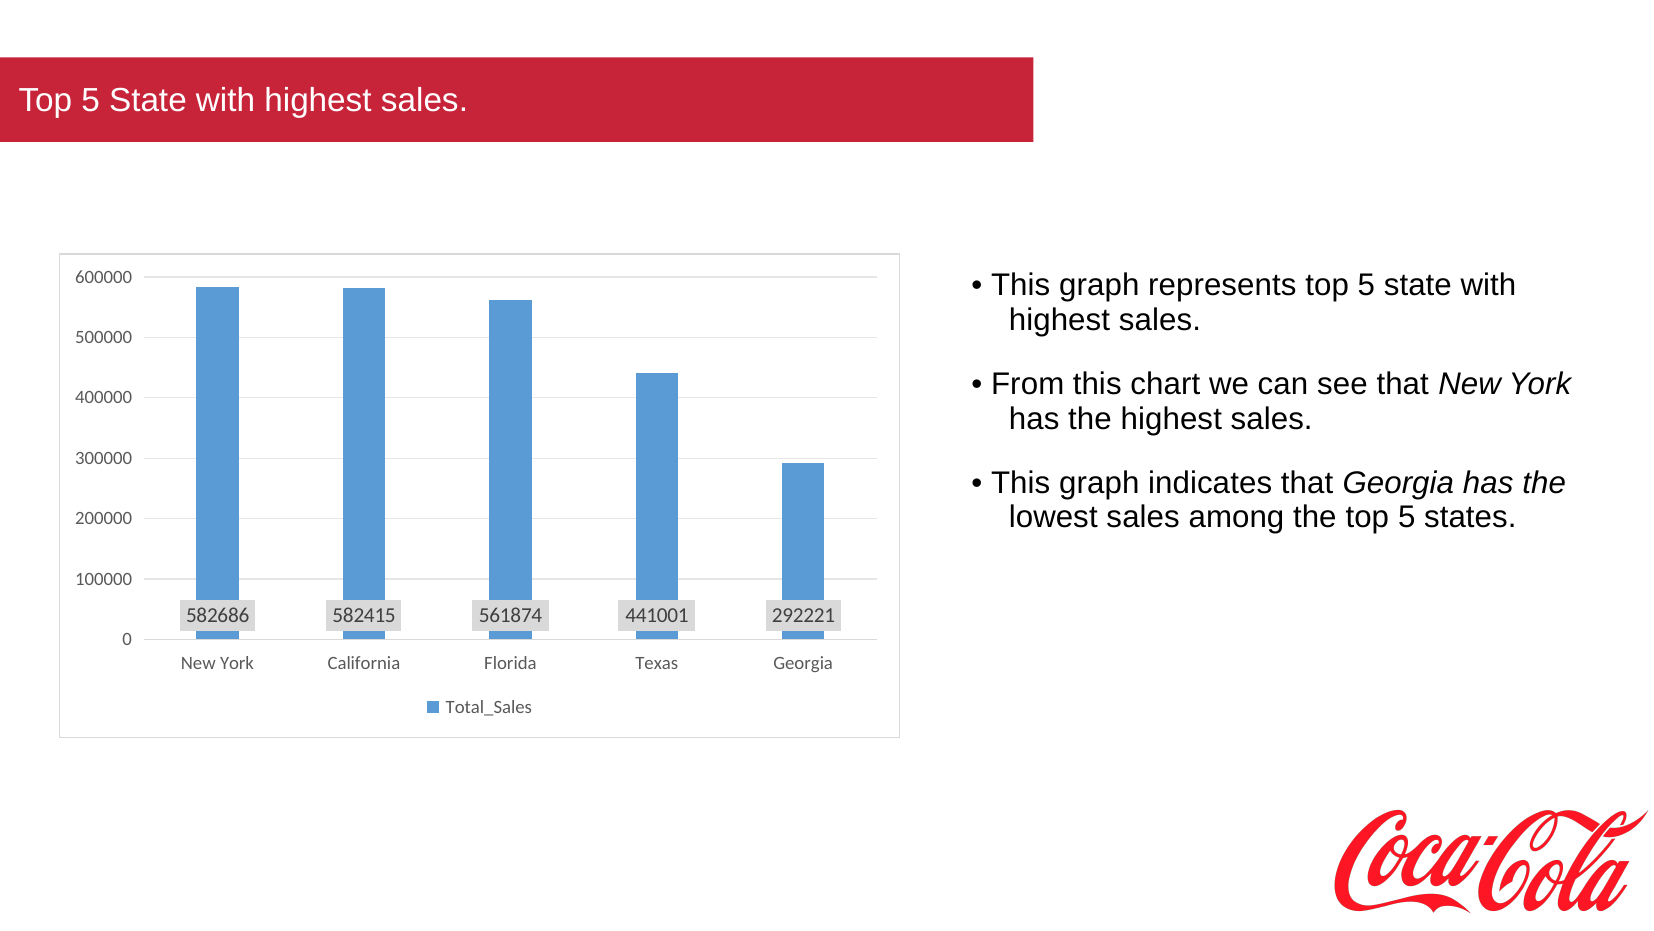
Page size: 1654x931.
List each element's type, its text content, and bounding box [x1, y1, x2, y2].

title Top 5 State with highest sales. [0, 57, 1034, 142]
picture [1334, 772, 1650, 931]
picture [59, 253, 902, 739]
text_box • This graph represents top 5 state with highest sales. • From this chart we can see that New York has the highest sales. • This graph indicates that Georgia has the lowest sales among the top 5 states. [956, 259, 1636, 792]
